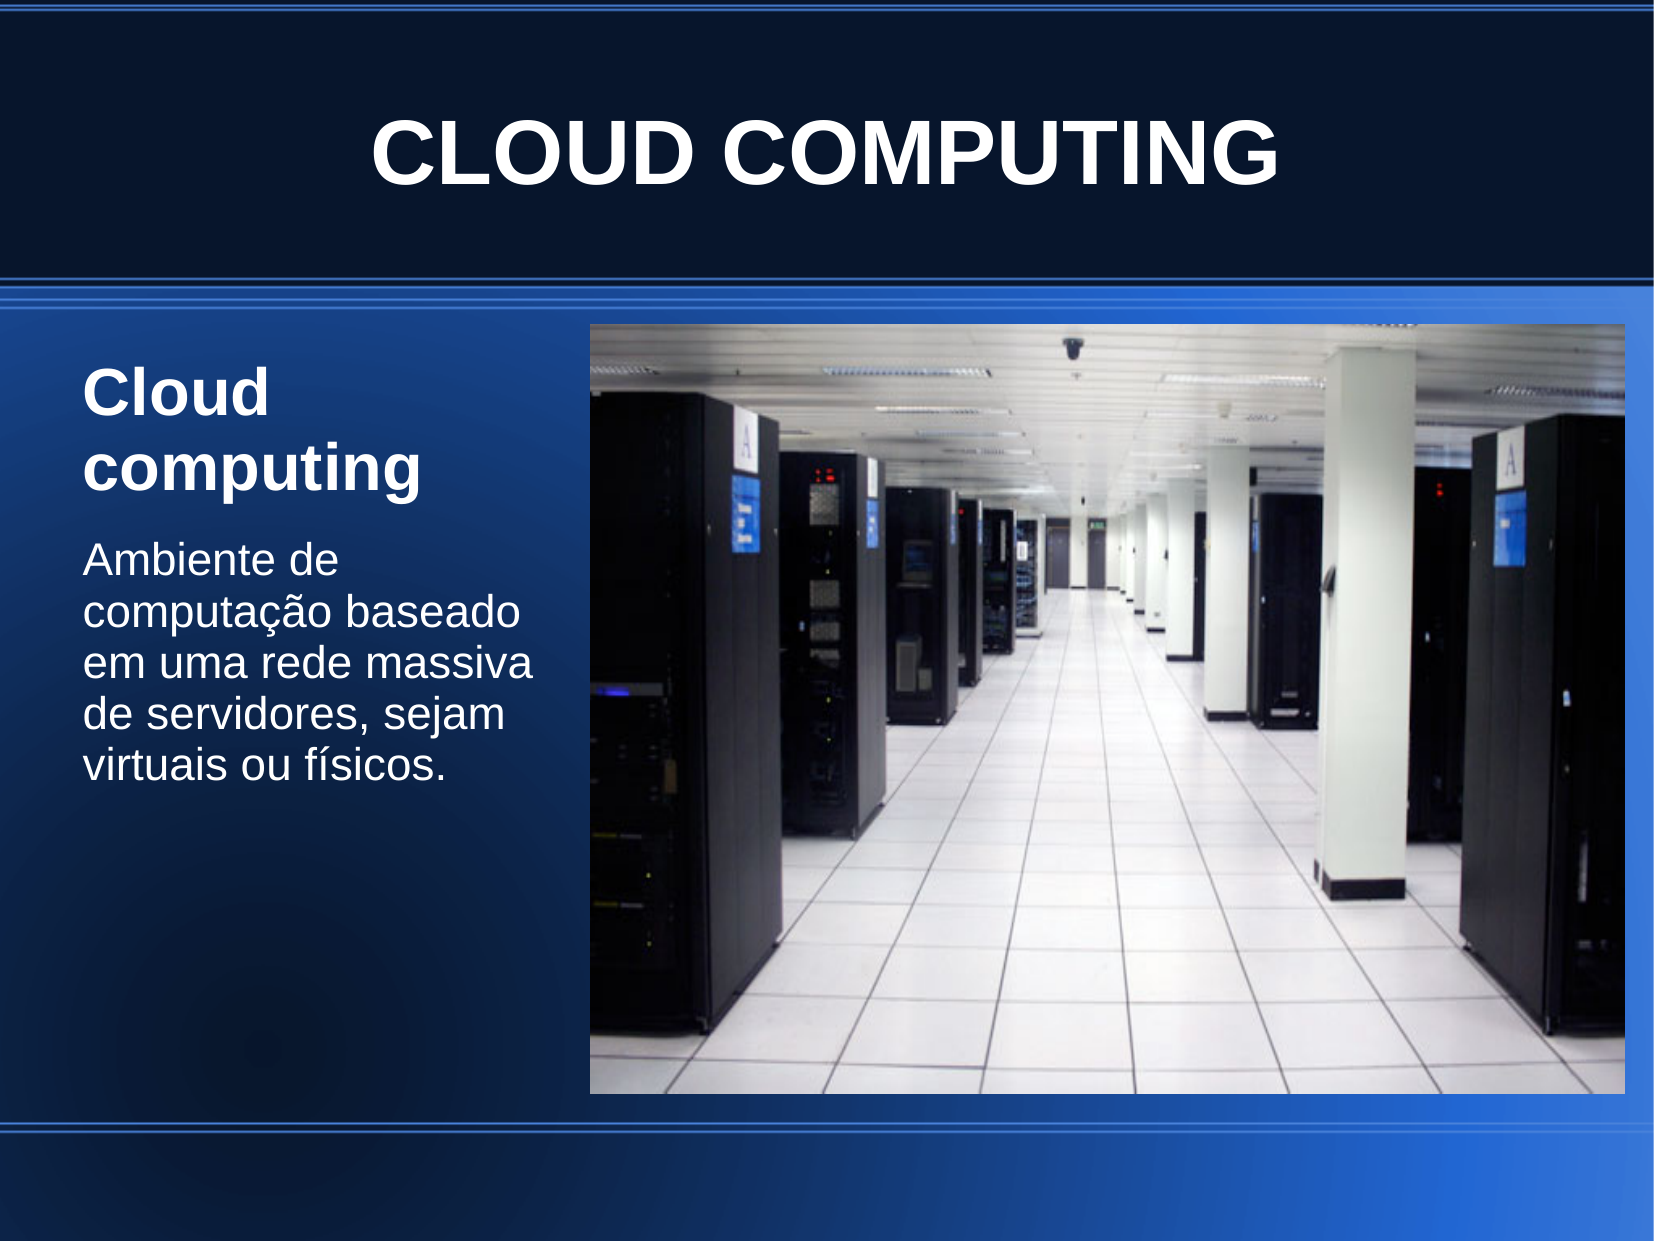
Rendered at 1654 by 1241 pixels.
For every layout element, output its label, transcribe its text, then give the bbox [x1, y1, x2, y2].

title CLOUD COMPUTING [82, 49, 1571, 257]
picture [0, 0, 1654, 1241]
list Cloud computing Ambiente de computação baseado em uma rede massiva de servidores, sejam virtuais ou físicos. [82, 355, 562, 1174]
